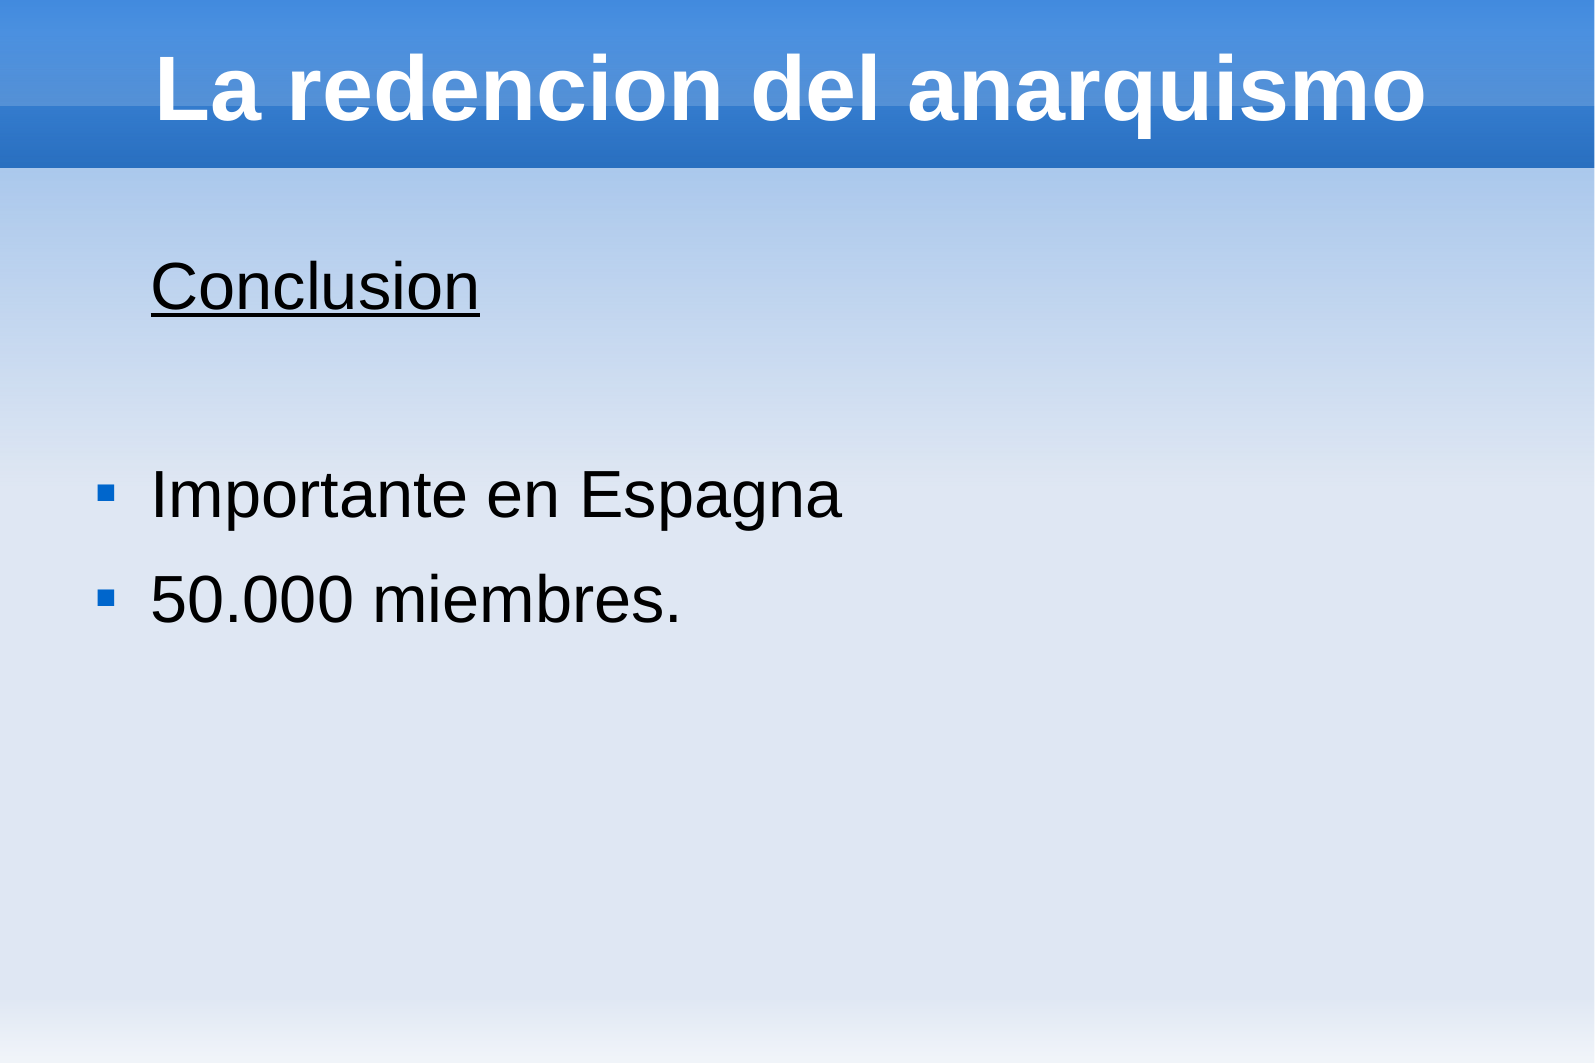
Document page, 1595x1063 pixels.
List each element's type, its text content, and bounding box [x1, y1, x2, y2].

picture [0, 0, 1595, 1063]
title La redencion del anarquismo [74, 7, 1510, 171]
list Conclusion Importante en Espagna 50.000 miembres. [79, 248, 1515, 936]
